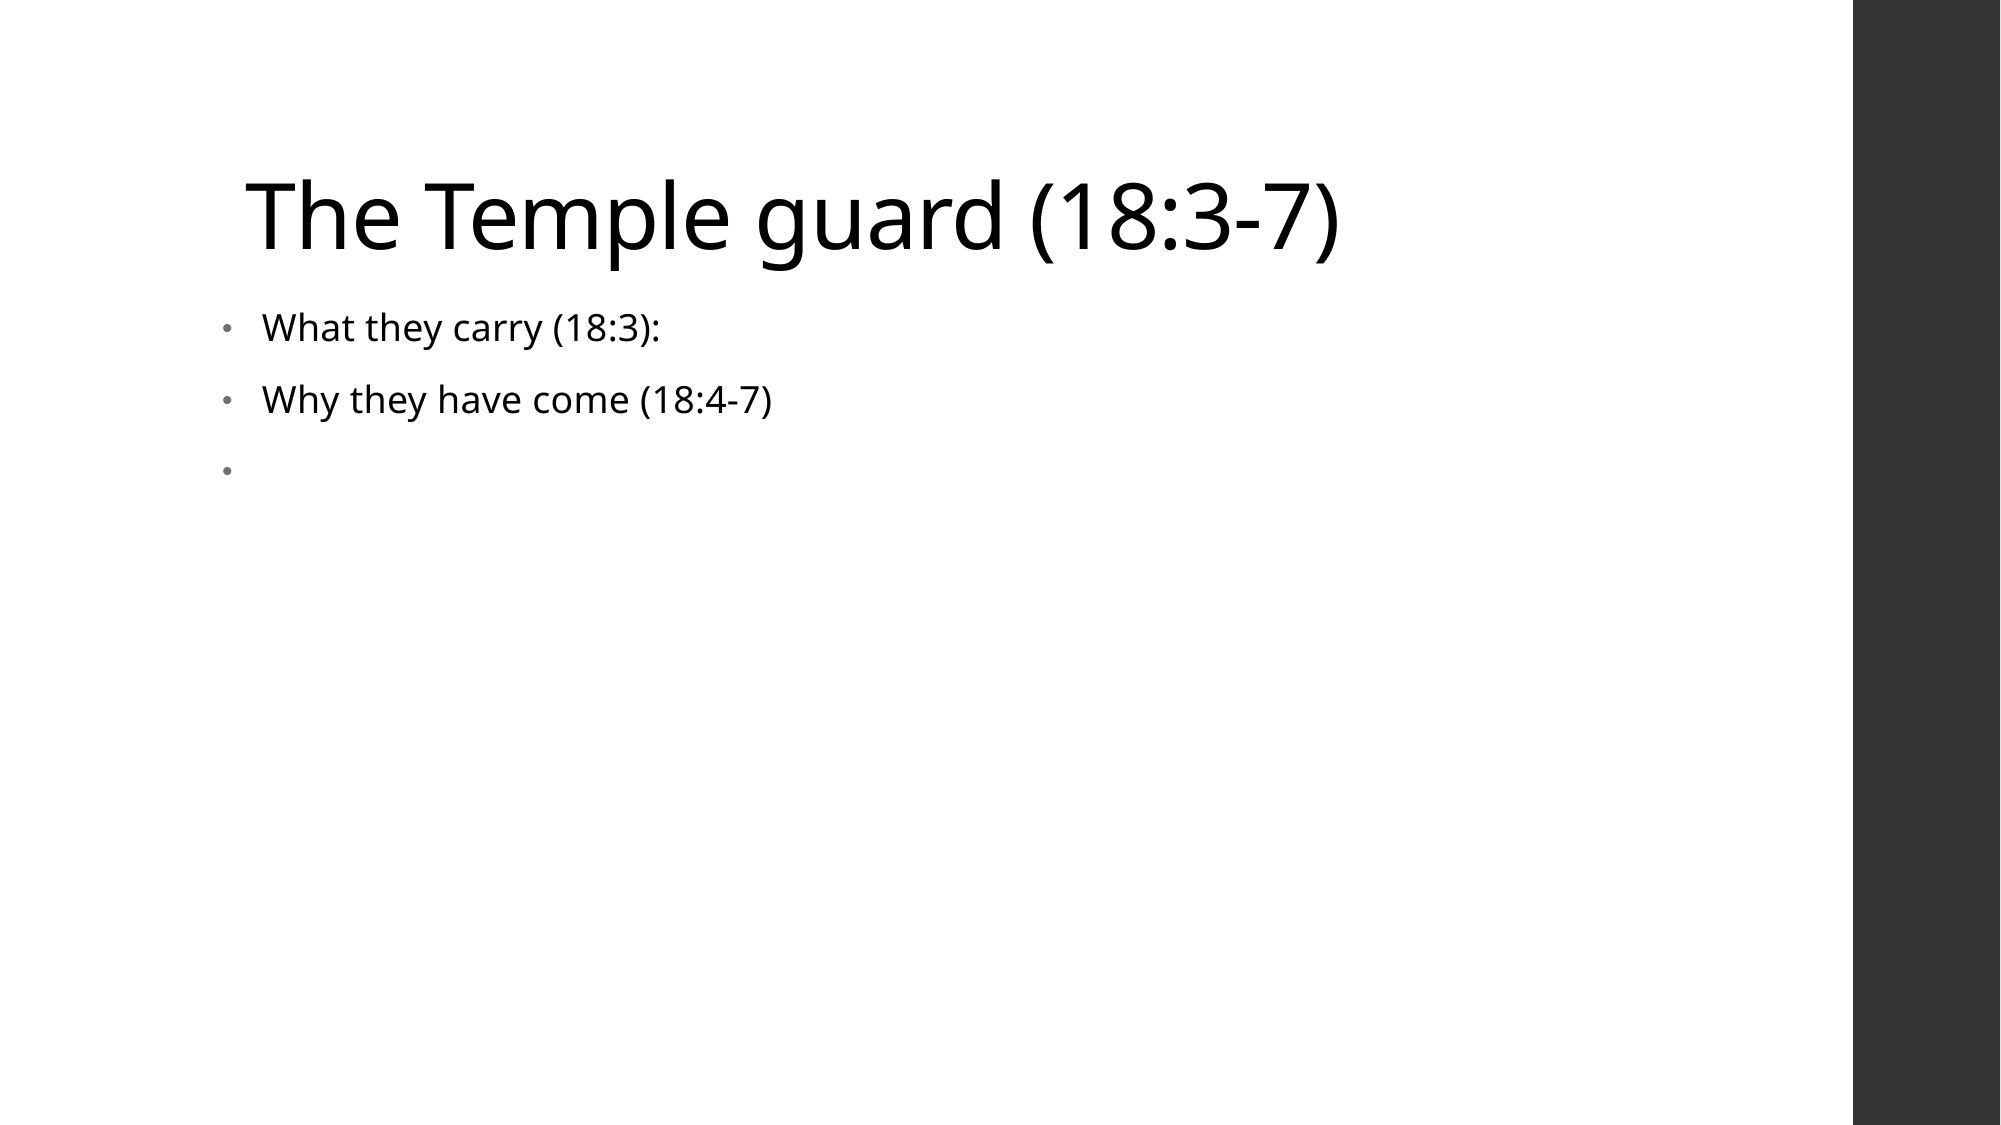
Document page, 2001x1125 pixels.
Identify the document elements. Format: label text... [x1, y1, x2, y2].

title The Temple guard (18:3-7) [206, 60, 1797, 278]
list What they carry (18:3): Why they have come (18:4-7) [206, 299, 1617, 1014]
